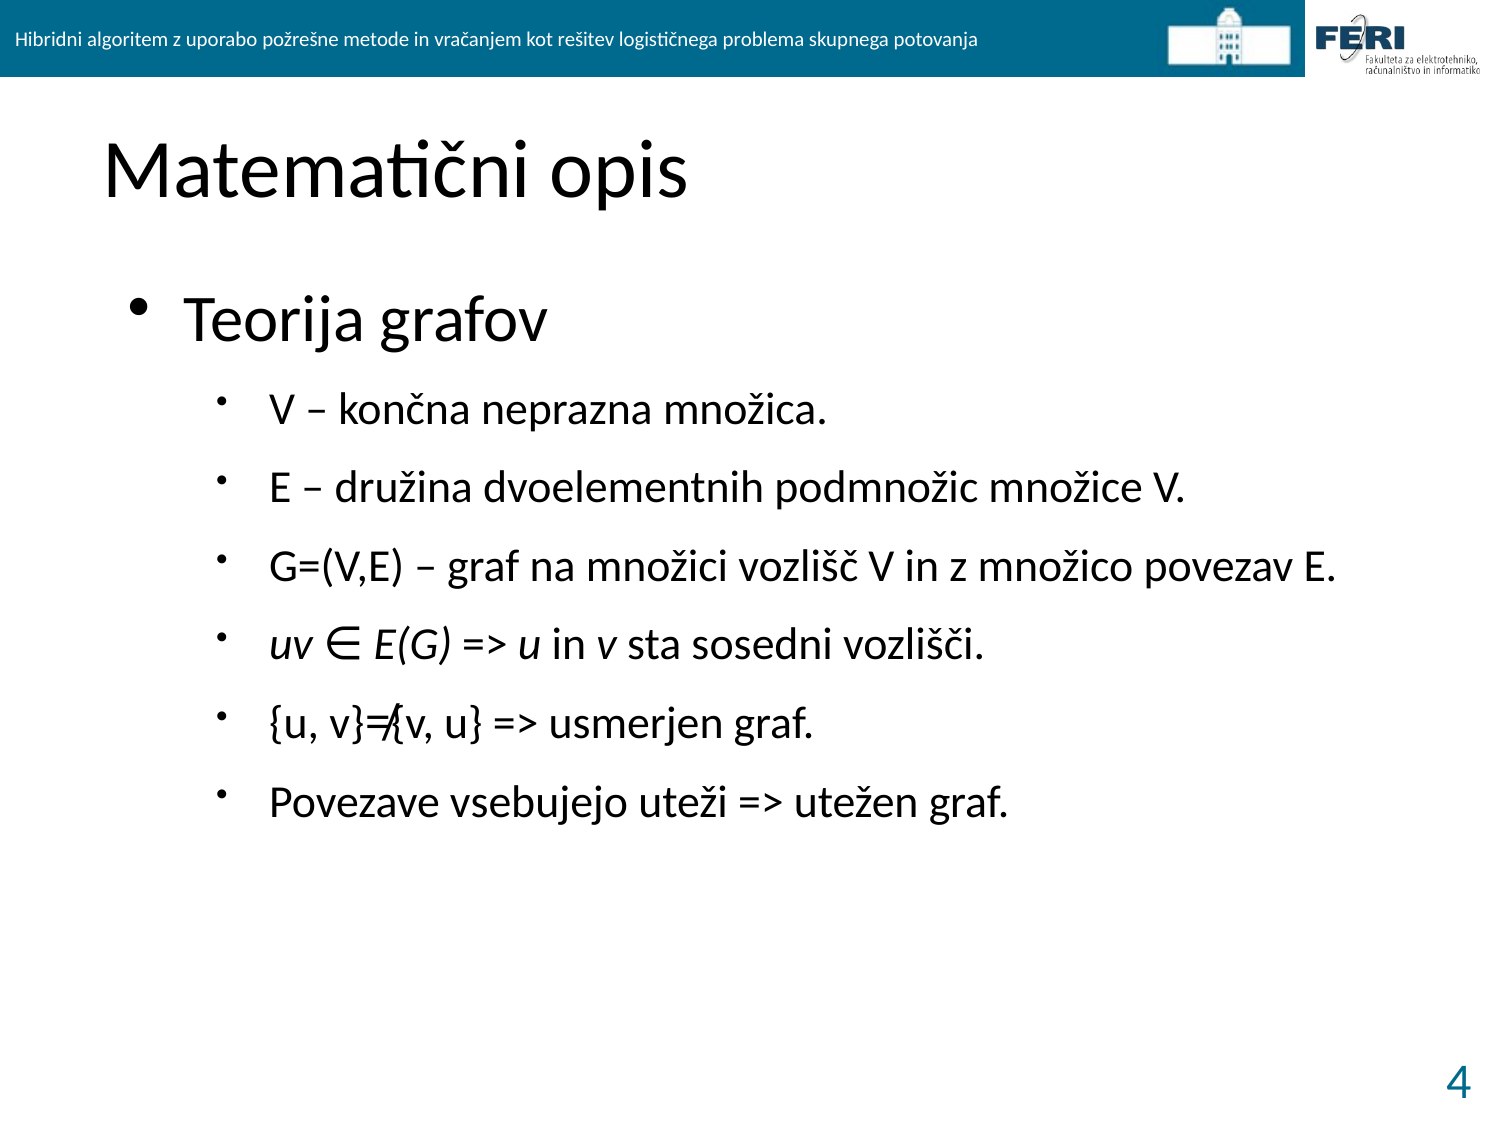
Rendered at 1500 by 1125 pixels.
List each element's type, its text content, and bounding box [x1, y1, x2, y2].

slide_number <number> [1339, 1046, 1487, 1112]
list Teorija grafov V – končna neprazna množica. E – družina dvoelementnih podmnožic množice V. G=(V,E) – graf na množici vozlišč V in z množico povezav E. uv ∈ E(G) => u in v sta sosedni vozlišči. {u, v}≠{v, u} => usmerjen graf. Povezave vsebujejo uteži => utežen graf. [112, 267, 1388, 1024]
picture [1167, 7, 1292, 66]
picture [1316, 13, 1480, 74]
title Matematični opis [87, 78, 1425, 250]
footer Hibridni algoritem z uporabo požrešne metode in vračanjem kot rešitev logističnega problema skupnega potovanja [0, 0, 1117, 77]
